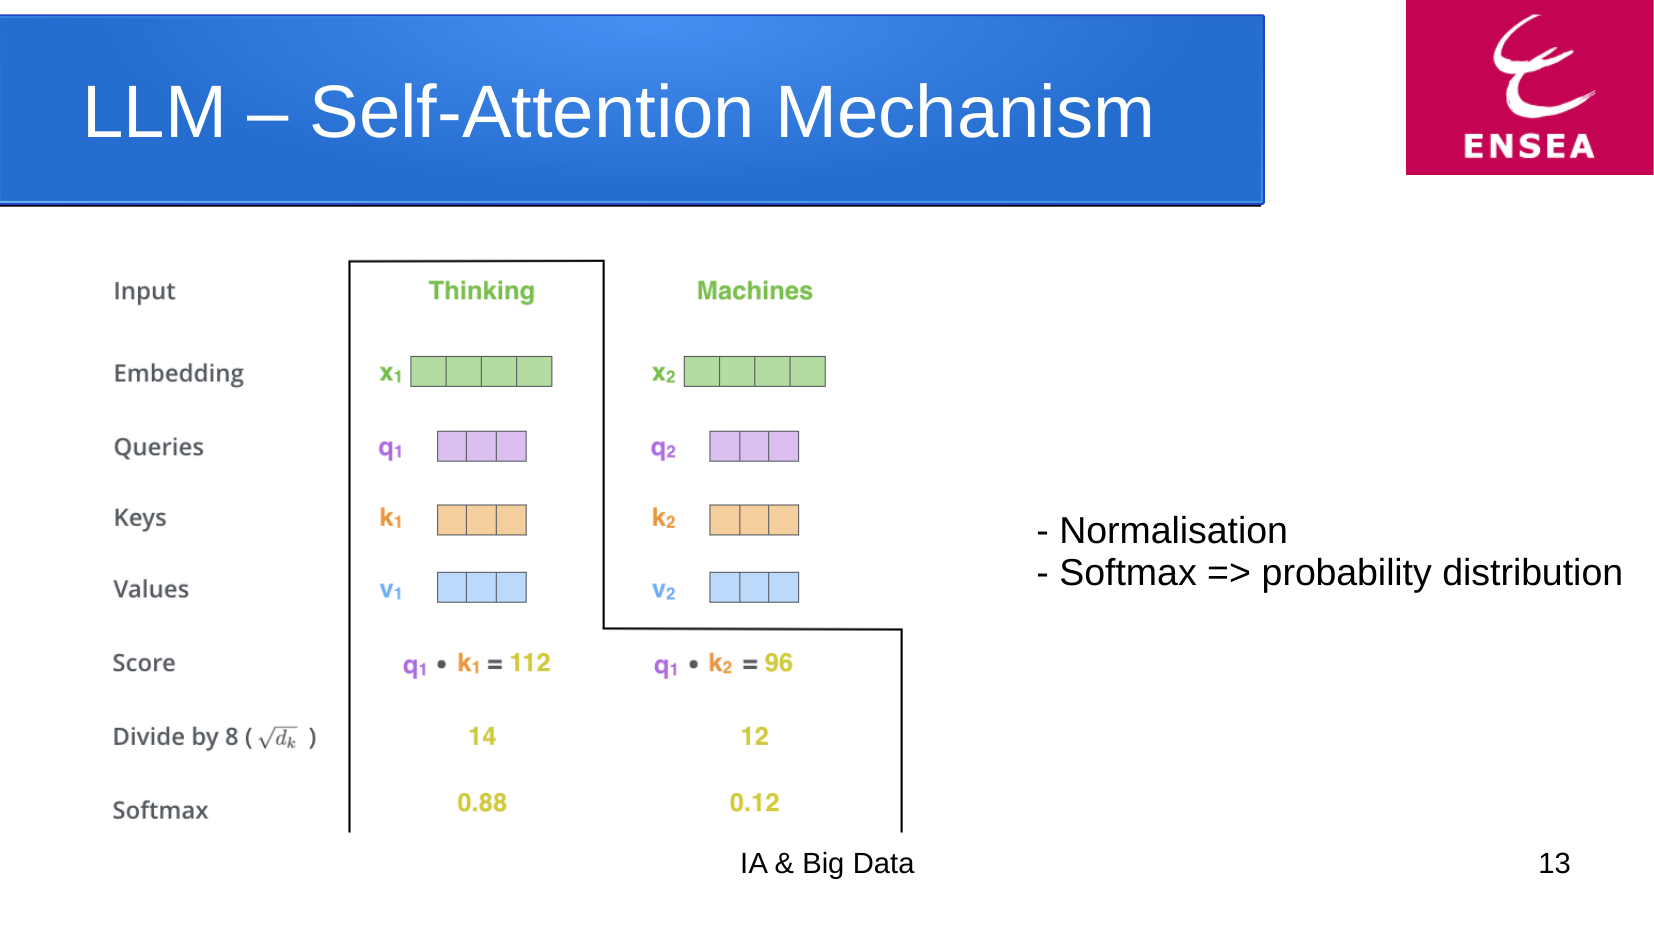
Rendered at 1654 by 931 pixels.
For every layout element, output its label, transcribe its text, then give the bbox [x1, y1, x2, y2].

picture [1406, 0, 1654, 175]
text_box - Normalisation - Softmax => probability distribution [1021, 501, 1642, 643]
title LLM – Self-Attention Mechanism [82, 35, 1235, 189]
picture [59, 232, 954, 839]
